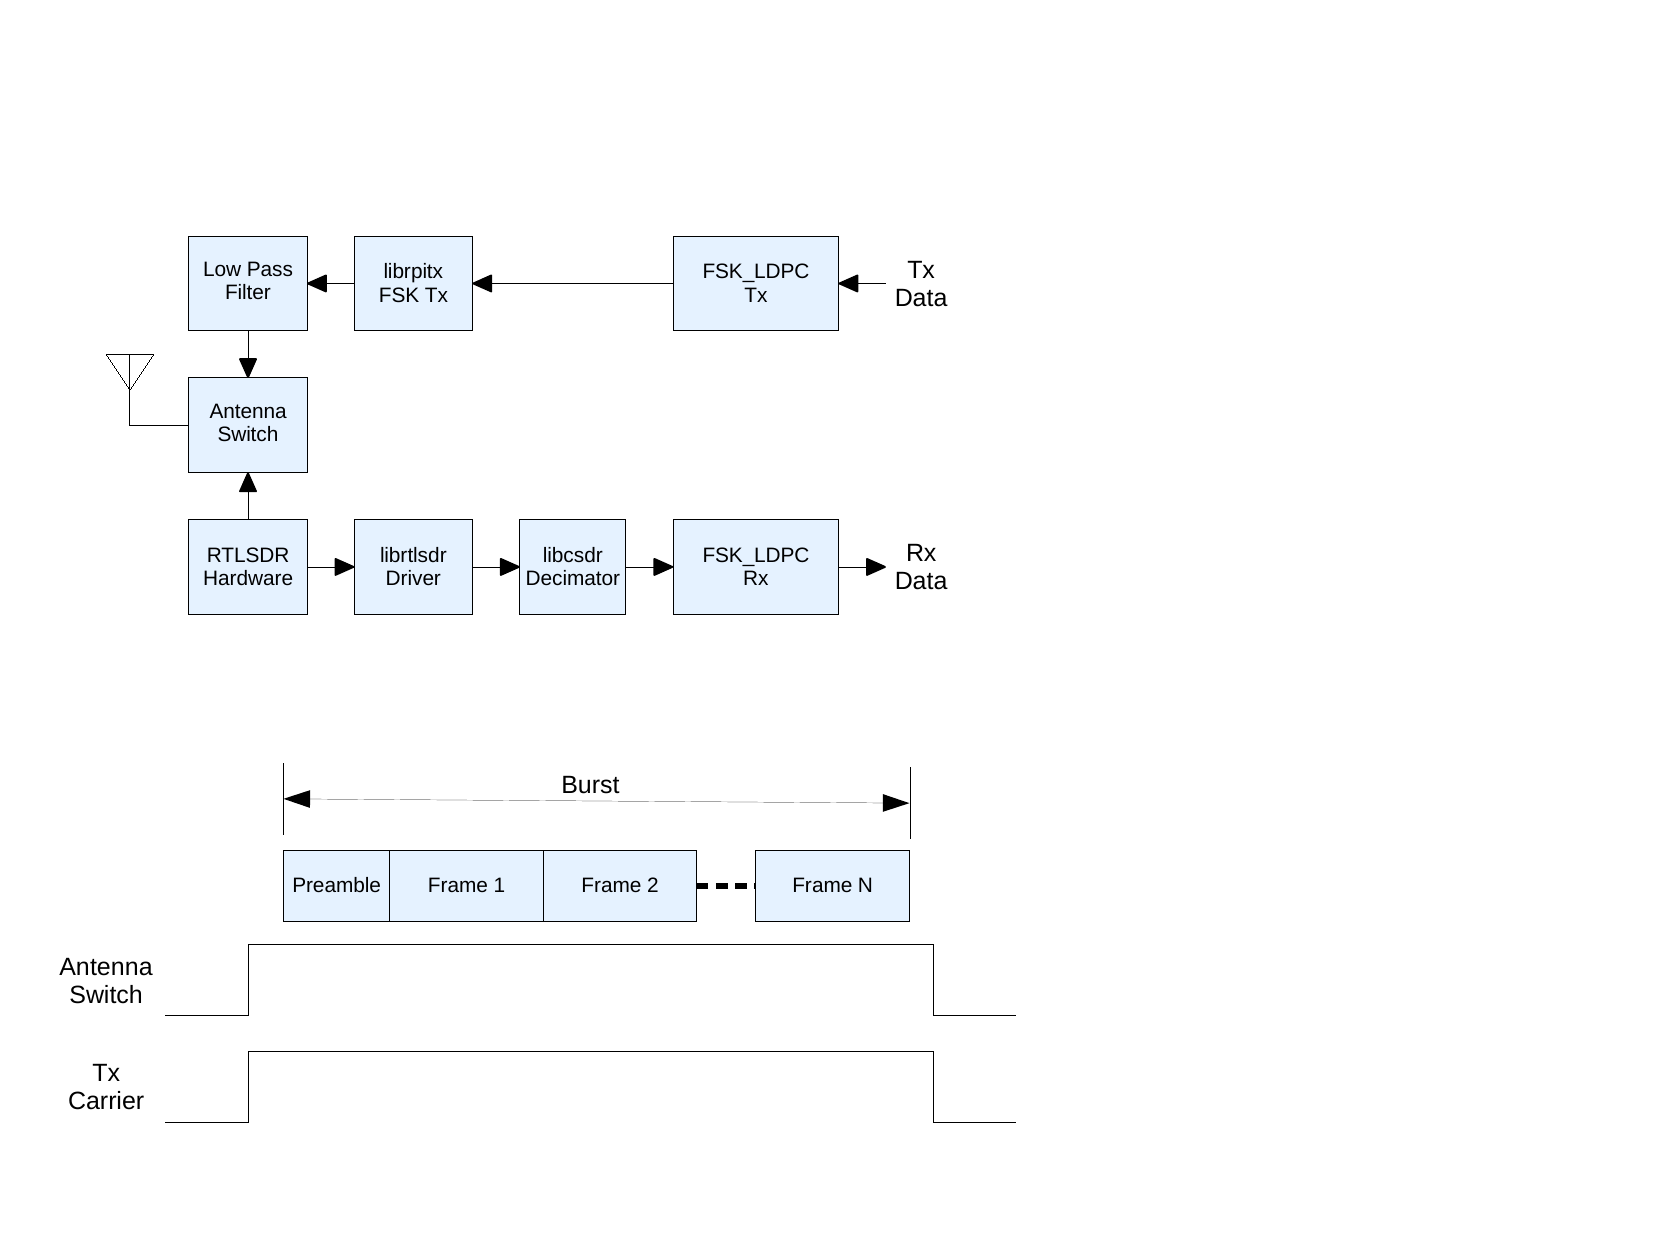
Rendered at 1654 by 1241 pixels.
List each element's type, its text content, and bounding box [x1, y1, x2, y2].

text_box Preamble [283, 850, 389, 922]
text_box librtlsdr Driver [354, 519, 473, 615]
text_box FSK_LDPC Tx [673, 236, 839, 331]
text_box libcsdr Decimator [519, 519, 626, 615]
text_box Low Pass Filter [188, 236, 308, 331]
text_box Antenna Switch [23, 944, 189, 1016]
text_box Rx Data [814, 531, 1028, 603]
text_box Burst [519, 763, 662, 815]
text_box Tx Carrier [23, 1051, 189, 1123]
text_box FSK_LDPC Rx [673, 519, 839, 615]
text_box RTLSDR Hardware [188, 519, 308, 615]
text_box Frame N [755, 850, 910, 922]
text_box Frame 2 [543, 850, 697, 922]
text_box Frame 1 [389, 850, 543, 922]
text_box Tx Data [839, 248, 1028, 319]
text_box librpitx FSK Tx [354, 236, 473, 331]
text_box Antenna Switch [188, 377, 308, 473]
